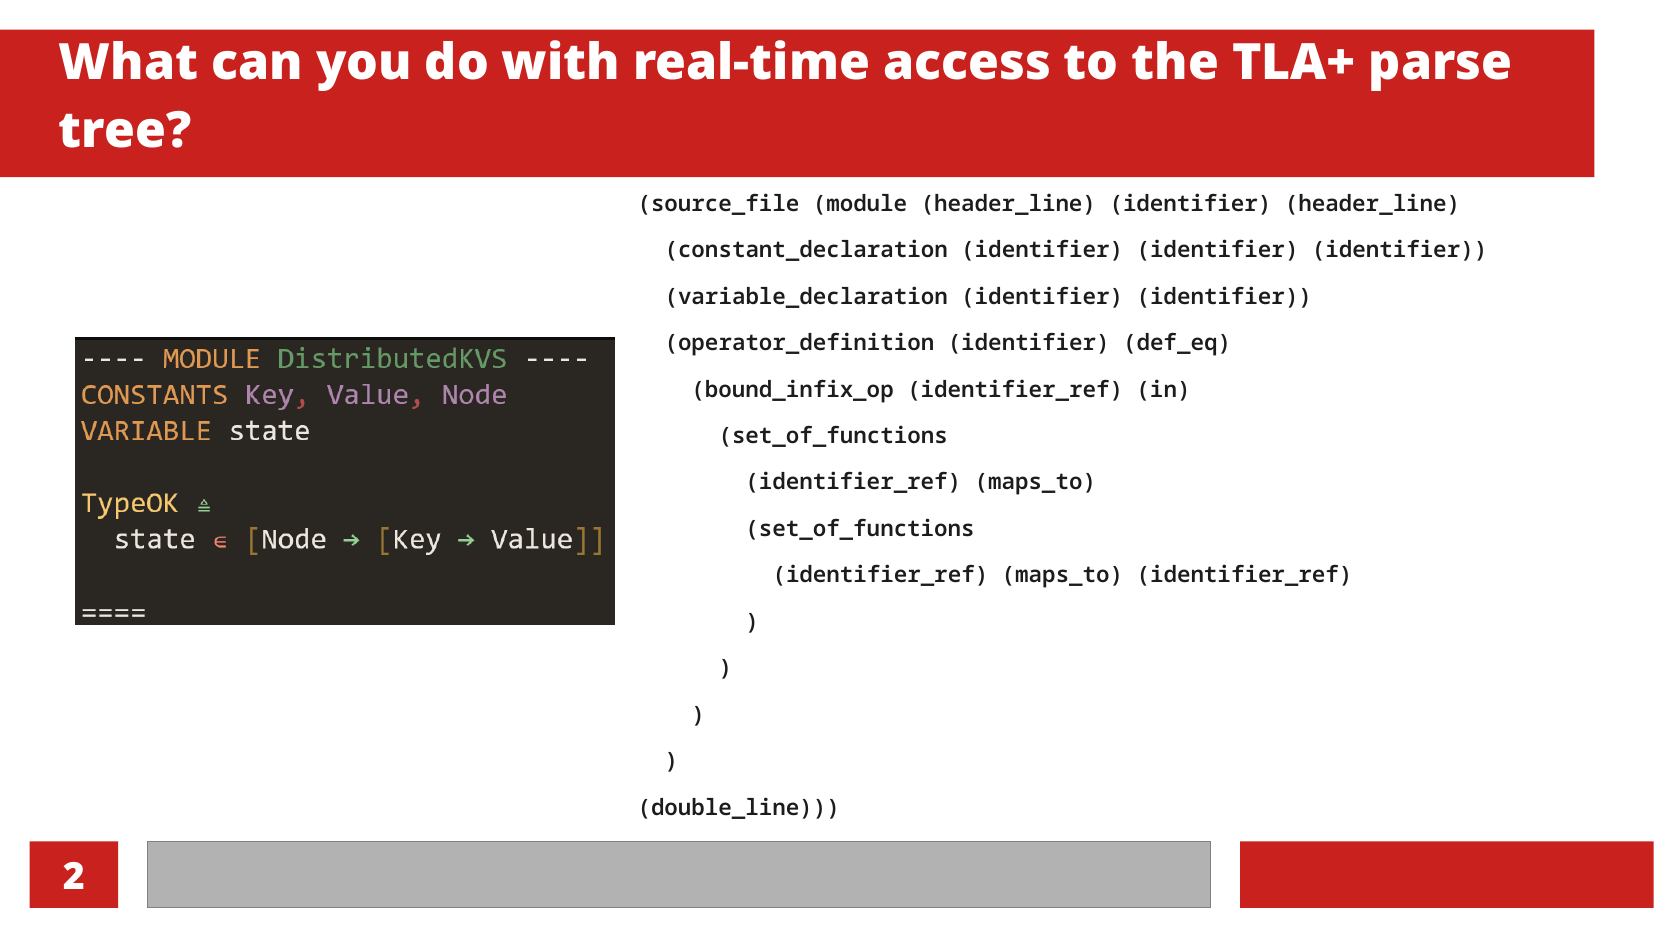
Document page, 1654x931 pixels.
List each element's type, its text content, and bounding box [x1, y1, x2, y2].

picture [75, 337, 615, 625]
title What can you do with real-time access to the TLA+ parse tree? [59, 44, 1595, 163]
list (source_file (module (header_line) (identifier) (header_line) (constant_declaration (identifier) (identifier) (identifier)) (variable_declaration (identifier) (identifier)) (operator_definition (identifier) (def_eq) (bound_infix_op (identifier_ref) (in) (set_of_functions (identifier_ref) (maps_to) (set_of_functions (identifier_ref) (maps_to) (identifier_ref) ) ) ) ) (double_line))) [637, 187, 1651, 826]
